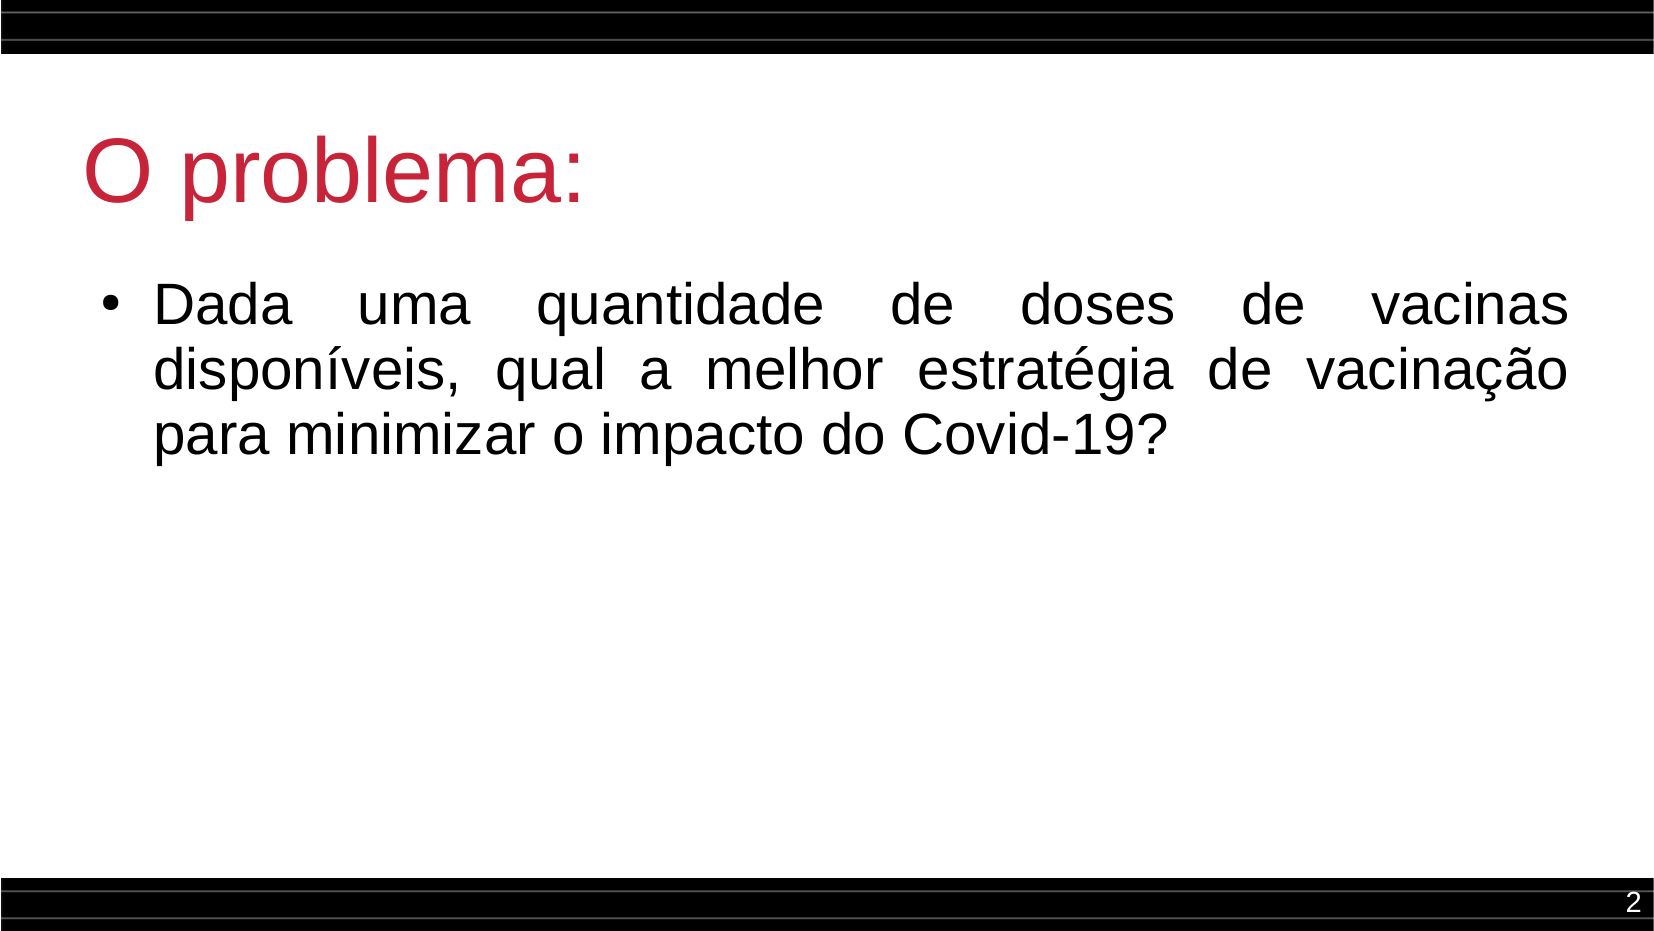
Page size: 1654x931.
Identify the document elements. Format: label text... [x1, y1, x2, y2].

list Dada uma quantidade de doses de vacinas disponíveis, qual a melhor estratégia de vacinação para minimizar o impacto do Covid-19? [82, 271, 1571, 851]
picture [1, 878, 1654, 931]
picture [1, 0, 1654, 54]
title O problema: [82, 92, 1571, 249]
